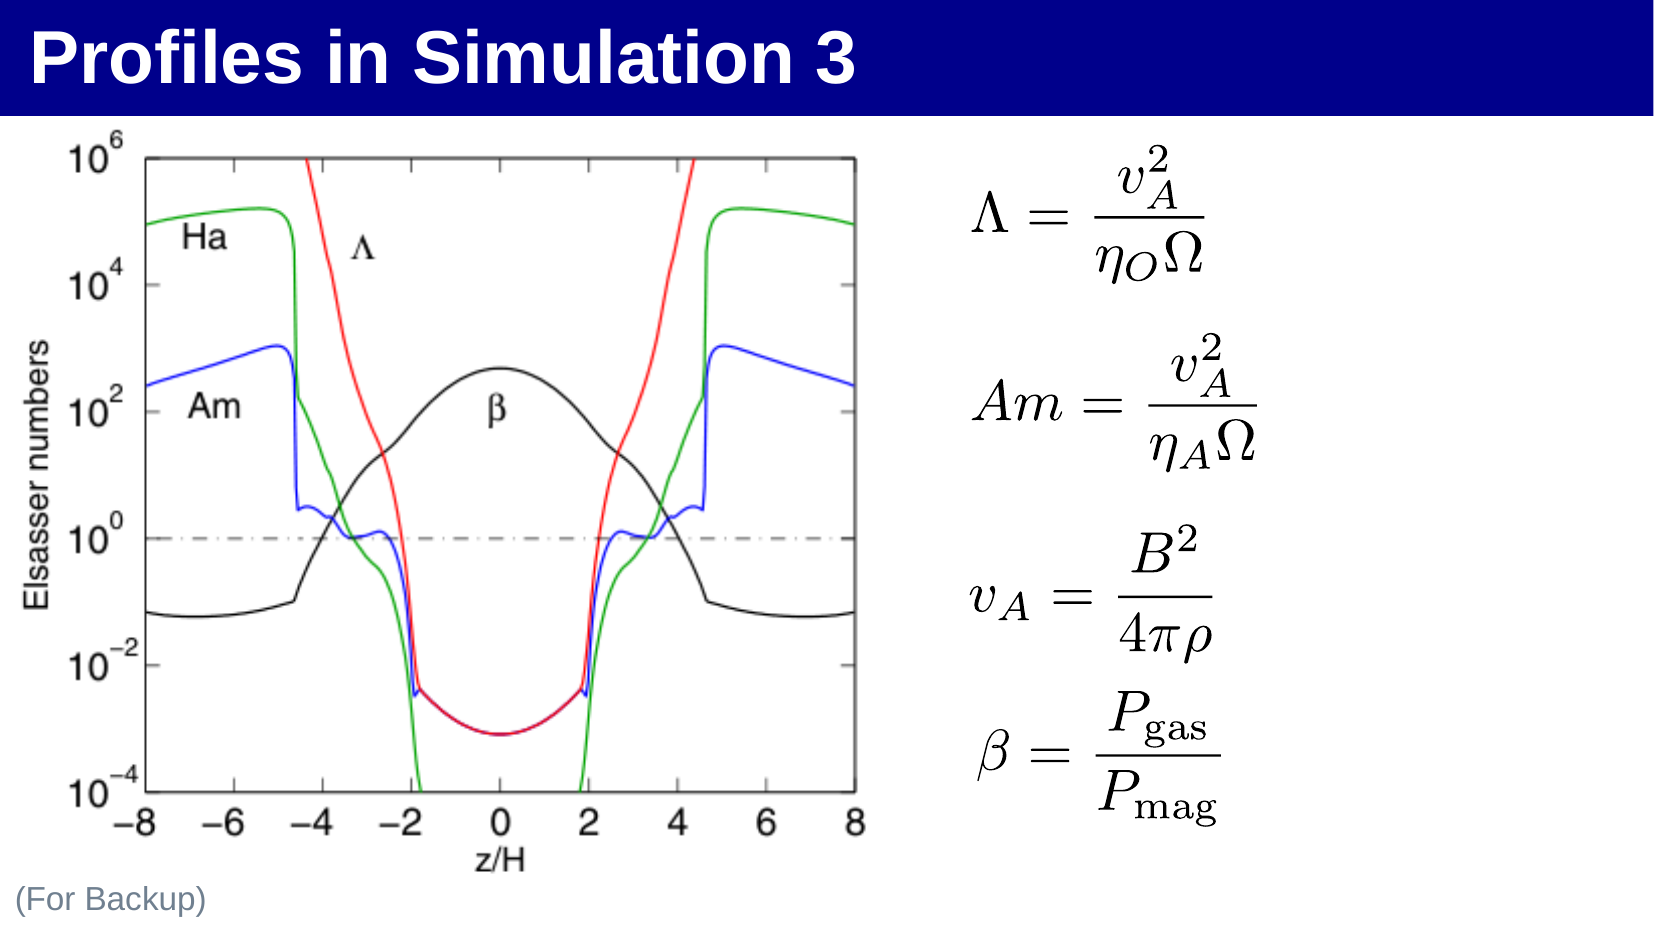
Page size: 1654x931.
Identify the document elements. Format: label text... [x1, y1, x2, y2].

picture [0, 125, 886, 886]
text_box [969, 524, 1213, 664]
text_box [971, 332, 1257, 473]
text_box [971, 144, 1205, 285]
text_box [977, 691, 1221, 827]
text_box Profiles in Simulation 3 [0, 0, 1654, 116]
